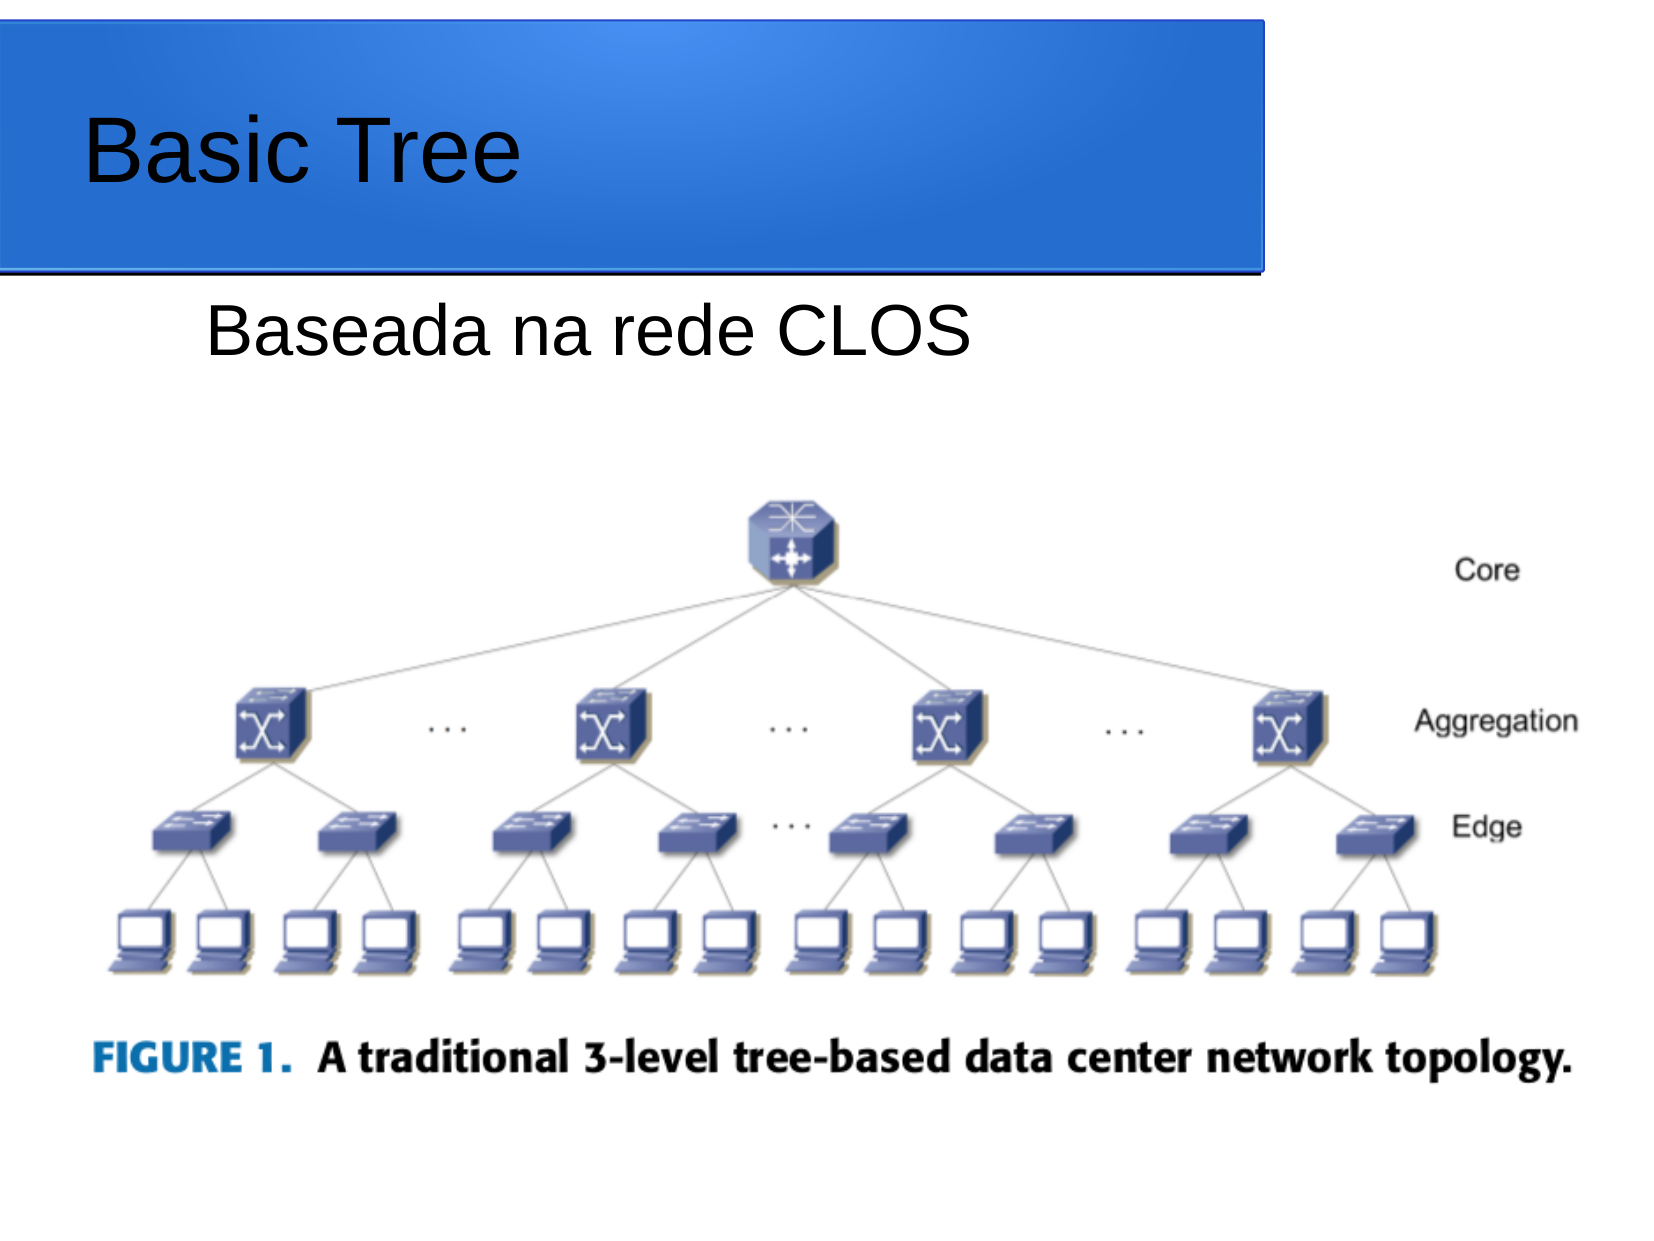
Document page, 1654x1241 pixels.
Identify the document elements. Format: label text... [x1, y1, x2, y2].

picture [20, 441, 1629, 1129]
title Basic Tree [82, 47, 1235, 252]
list Baseada na rede CLOS [135, 290, 1516, 441]
